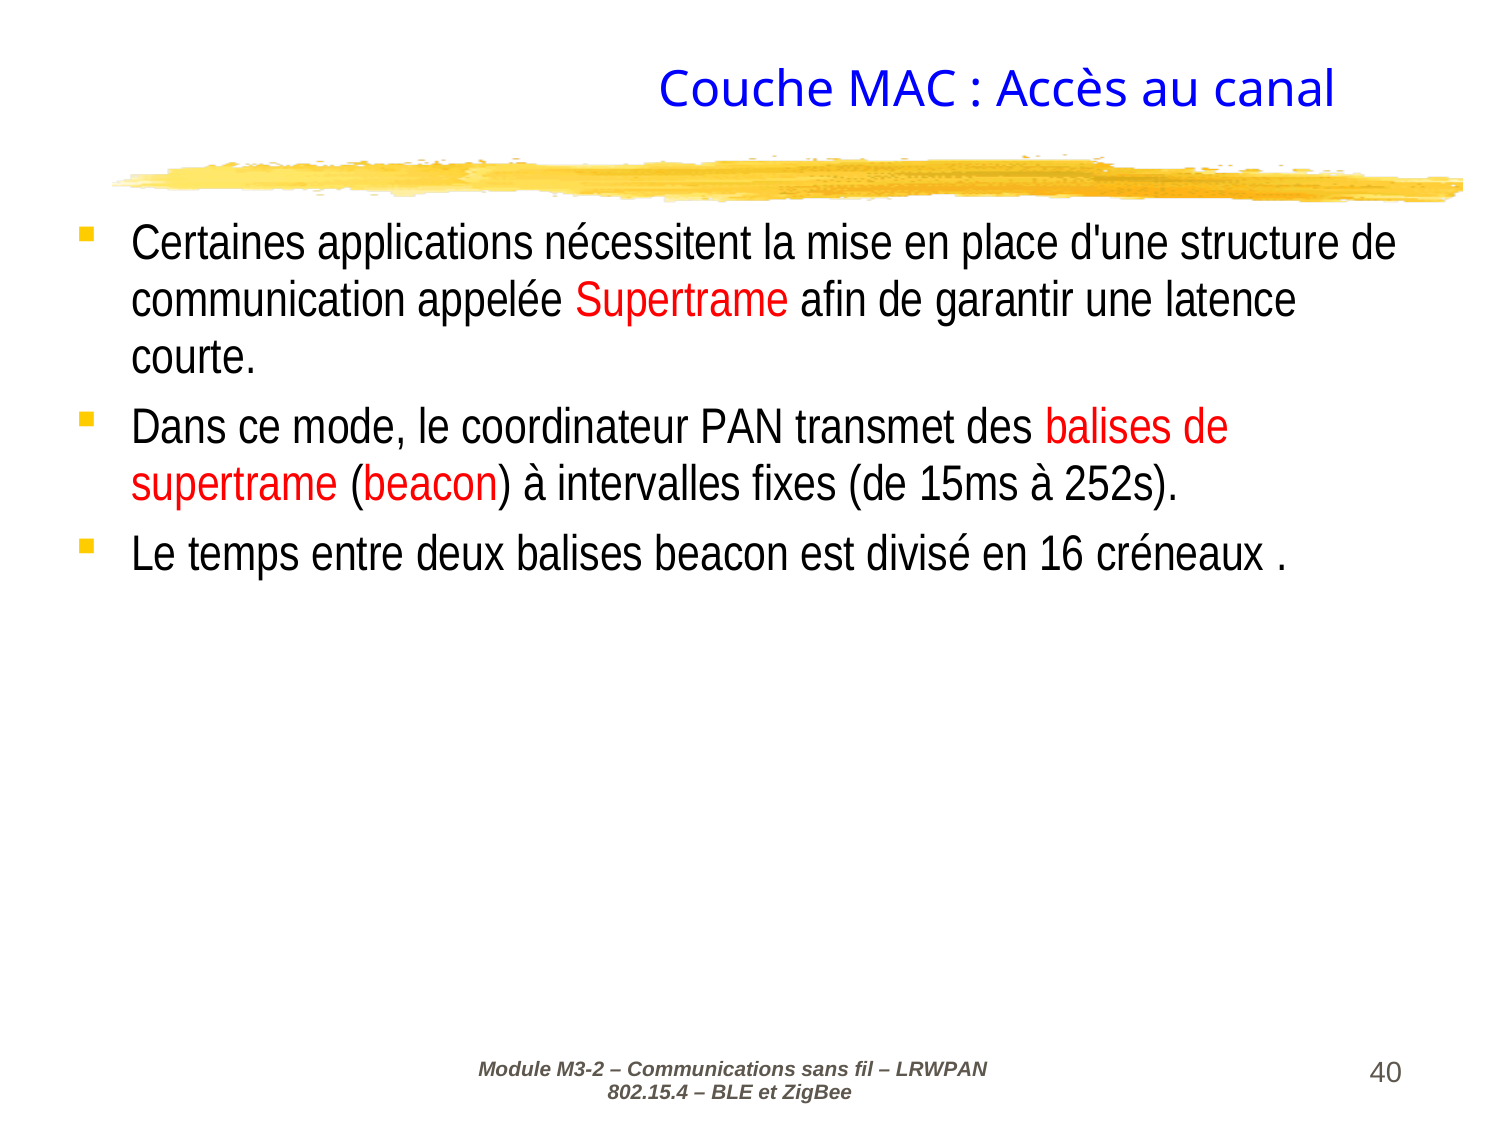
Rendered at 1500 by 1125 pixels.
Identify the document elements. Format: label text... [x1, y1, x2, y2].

title Couche MAC : Accès au canal [62, 37, 1338, 138]
picture [112, 149, 1463, 213]
list Certaines applications nécessitent la mise en place d'une structure de communication appelée Supertrame afin de garantir une latence courte. Dans ce mode, le coordinateur PAN transmet des balises de supertrame (beacon) à intervalles fixes (de 15ms à 252s). Le temps entre deux balises beacon est divisé en 16 créneaux . [74, 212, 1417, 584]
